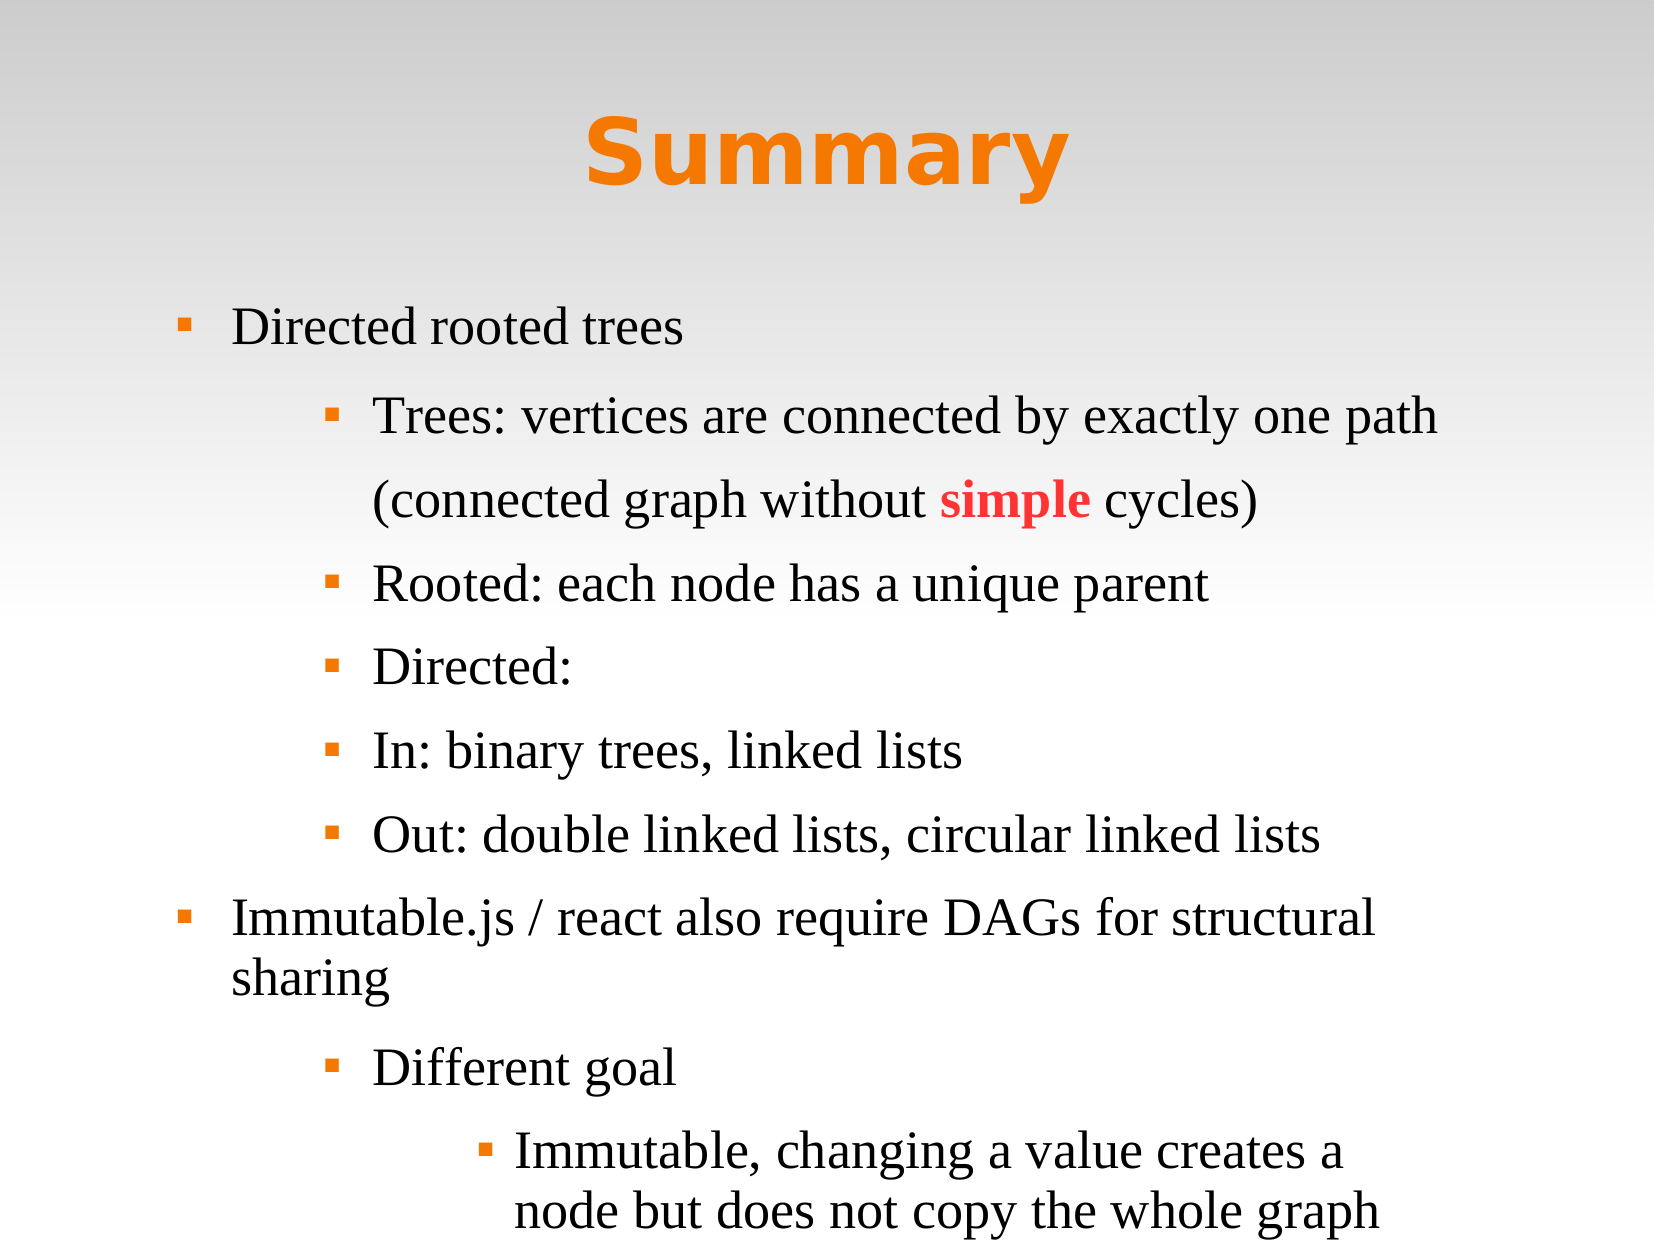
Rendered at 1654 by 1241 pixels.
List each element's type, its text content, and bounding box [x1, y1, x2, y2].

title Summary [82, 49, 1571, 257]
list Directed rooted trees Trees: vertices are connected by exactly one path (connected graph without simple cycles) Rooted: each node has a unique parent Directed: In: binary trees, linked lists Out: double linked lists, circular linked lists Immutable.js / react also require DAGs for structural sharing Different goal Immutable, changing a value creates a node but does not copy the whole graph (X → Y1 → Z // X → Y2 → Z) with cycles (X → Y2 → Z → X → Y1) no-GC in ceu Void base cases Initial pool, var (could be forced) Mutation algorithm Allocation error [89, 296, 1463, 1241]
